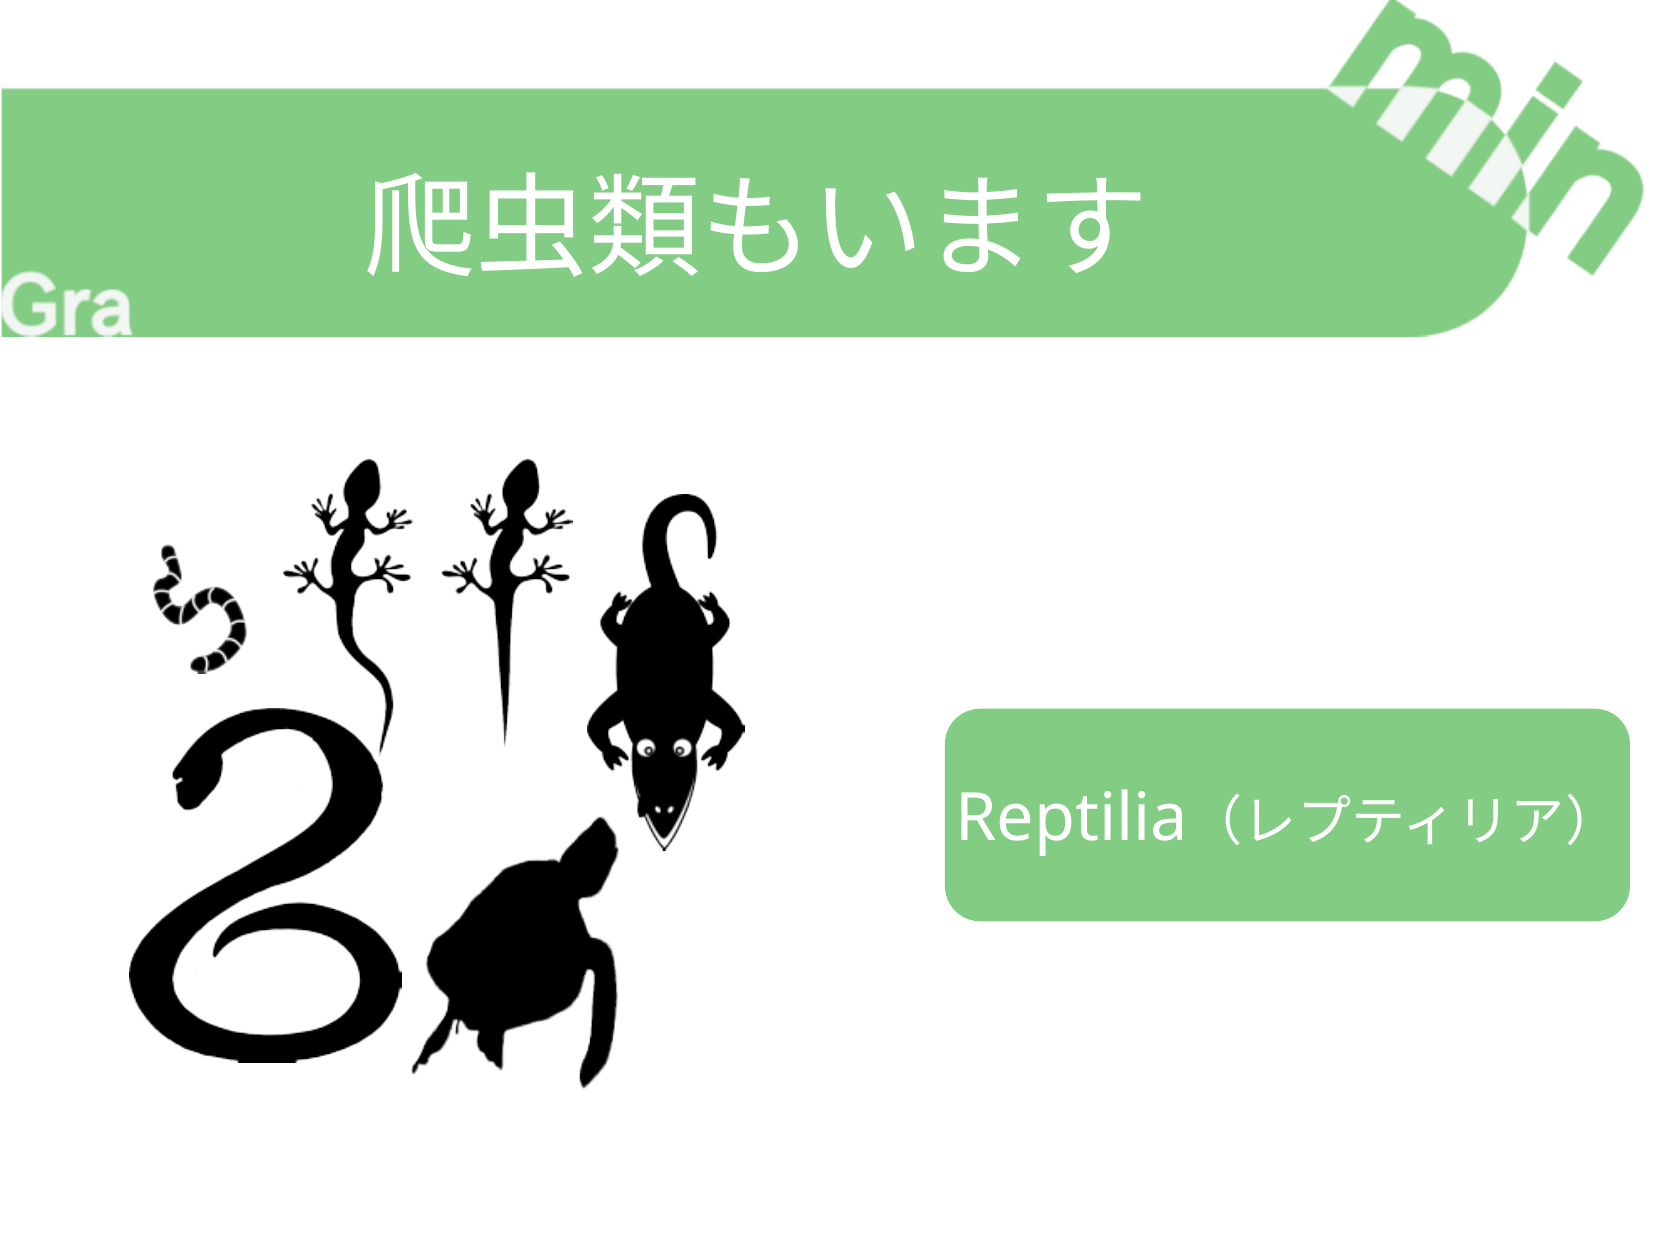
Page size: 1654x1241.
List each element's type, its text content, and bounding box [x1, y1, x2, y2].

picture [129, 459, 745, 1207]
title 爬虫類もいます [11, 140, 1501, 297]
text_box Reptilia（レプティリア） [944, 708, 1630, 922]
picture [1, 0, 1654, 337]
picture [153, 543, 249, 674]
